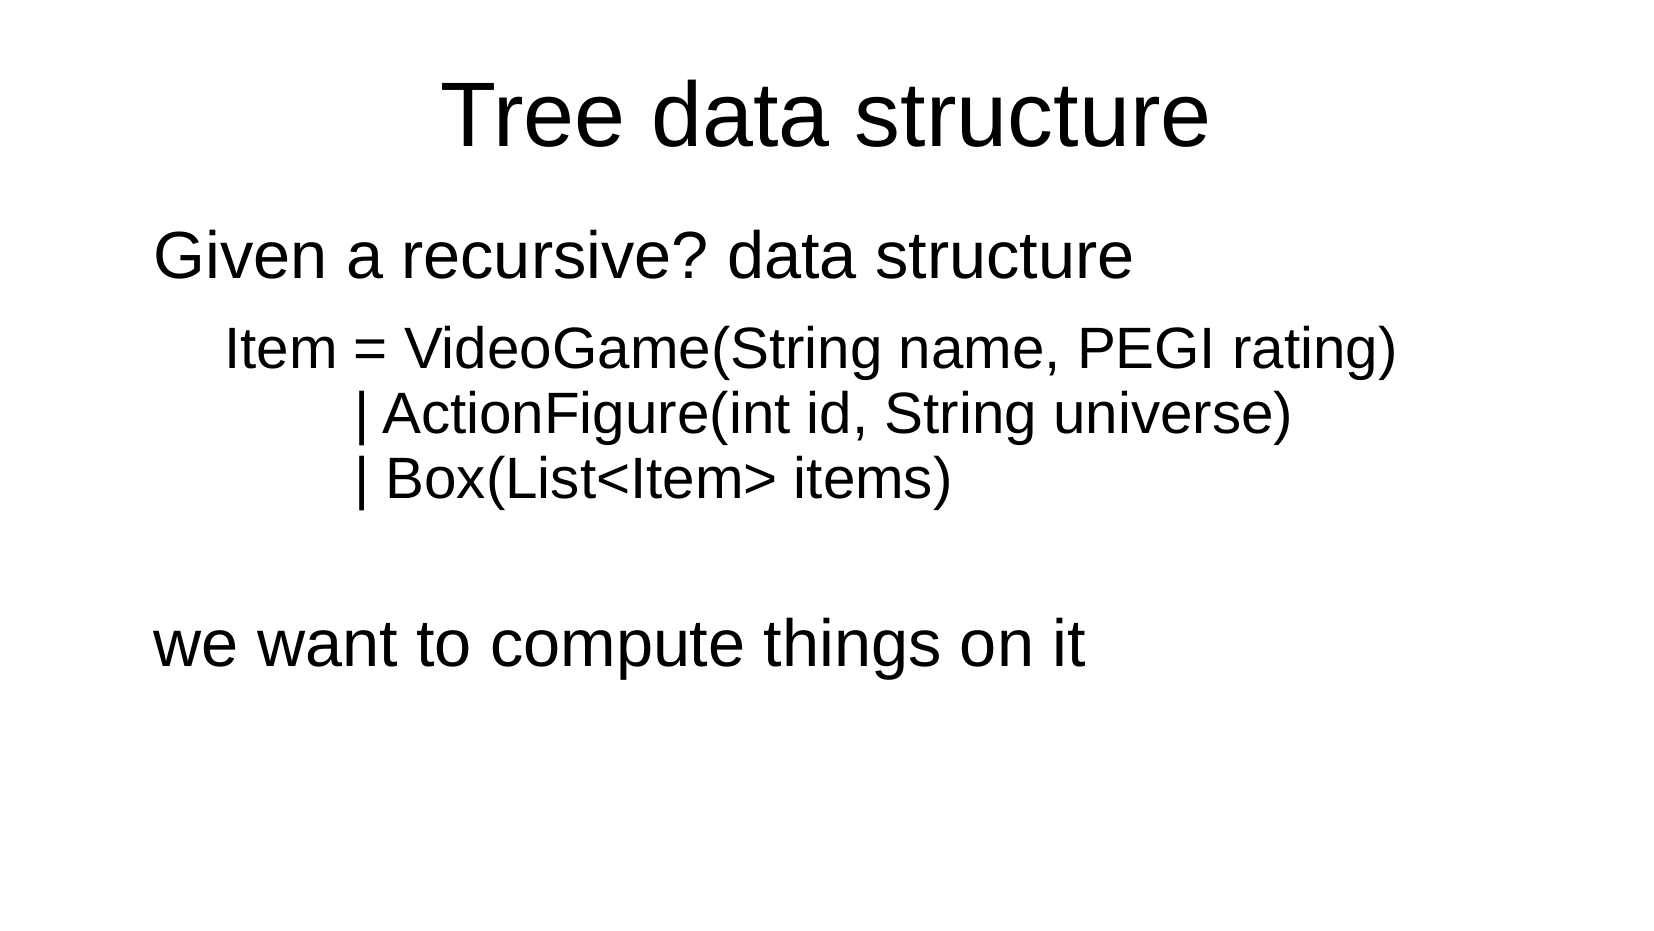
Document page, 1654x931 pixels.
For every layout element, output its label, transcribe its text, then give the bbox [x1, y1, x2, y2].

title Tree data structure [82, 37, 1571, 193]
list Given a recursive? data structure Item = VideoGame(String name, PEGI rating) | ActionFigure(int id, String universe) | Box(List<Item> items) we want to compute things on it [82, 217, 1571, 826]
